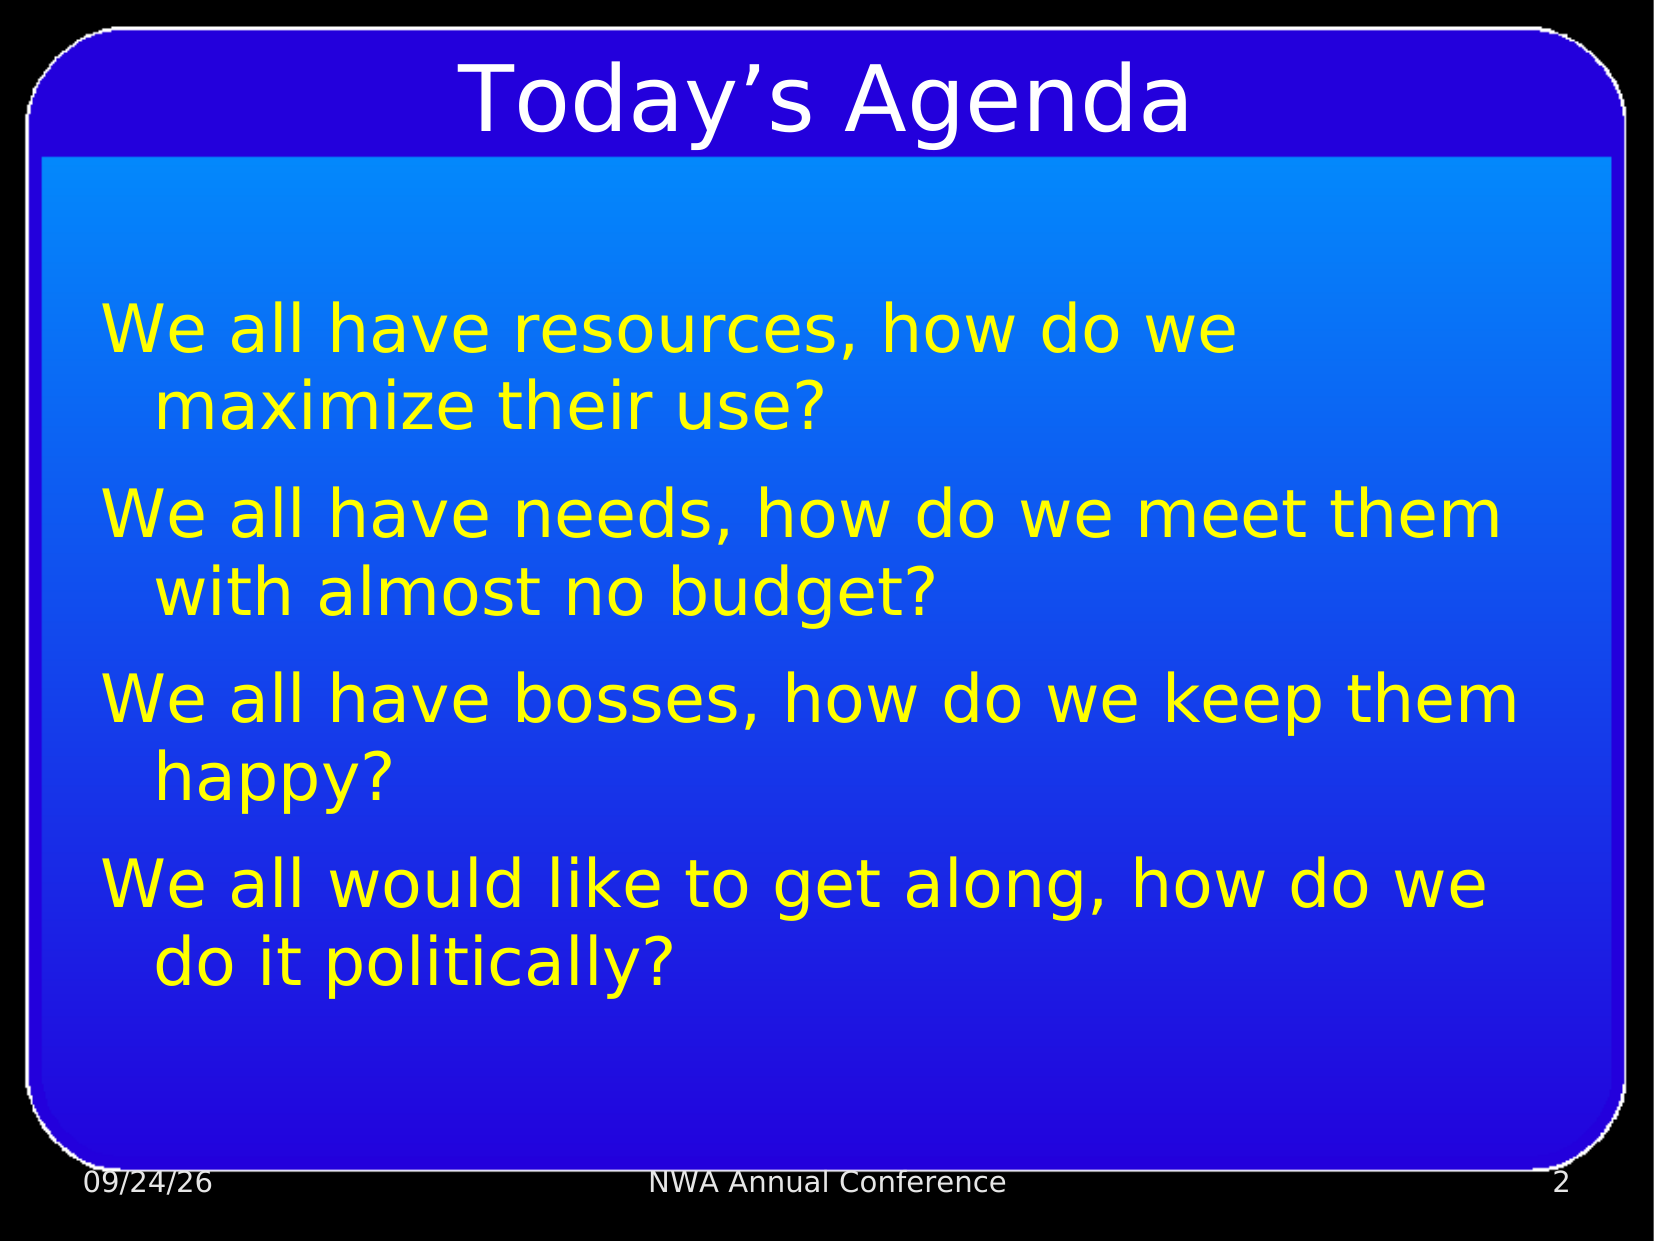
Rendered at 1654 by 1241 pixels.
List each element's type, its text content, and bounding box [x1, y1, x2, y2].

list We all have resources, how do we maximize their use? We all have needs, how do we meet them with almost no budget? We all have bosses, how do we keep them happy? We all would like to get along, how do we do it politically? [82, 290, 1571, 1109]
title Today’s Agenda [82, 46, 1571, 154]
picture [0, 0, 1654, 1241]
